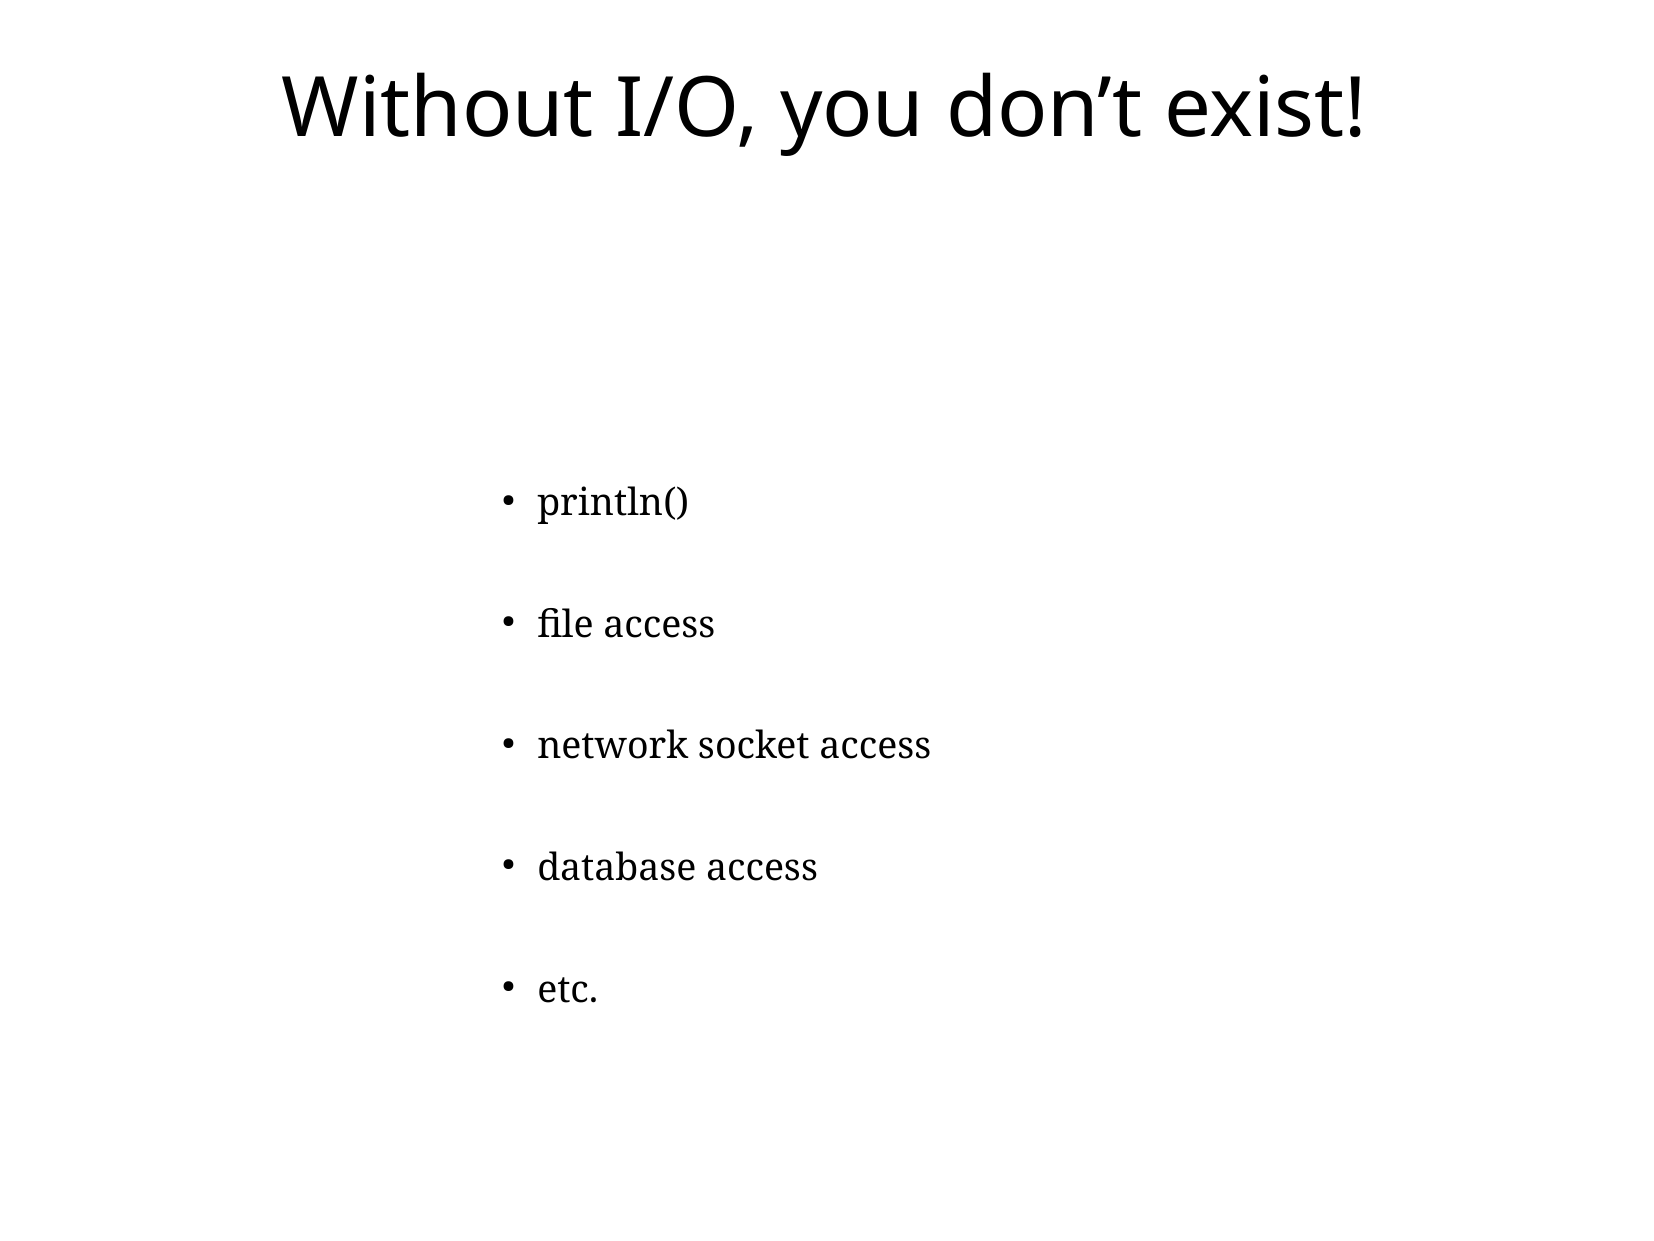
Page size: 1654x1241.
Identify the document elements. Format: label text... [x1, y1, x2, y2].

text_box println() file access network socket access database access etc. [487, 443, 1213, 1021]
text_box Without I/O, you don’t exist! [30, 39, 1621, 211]
